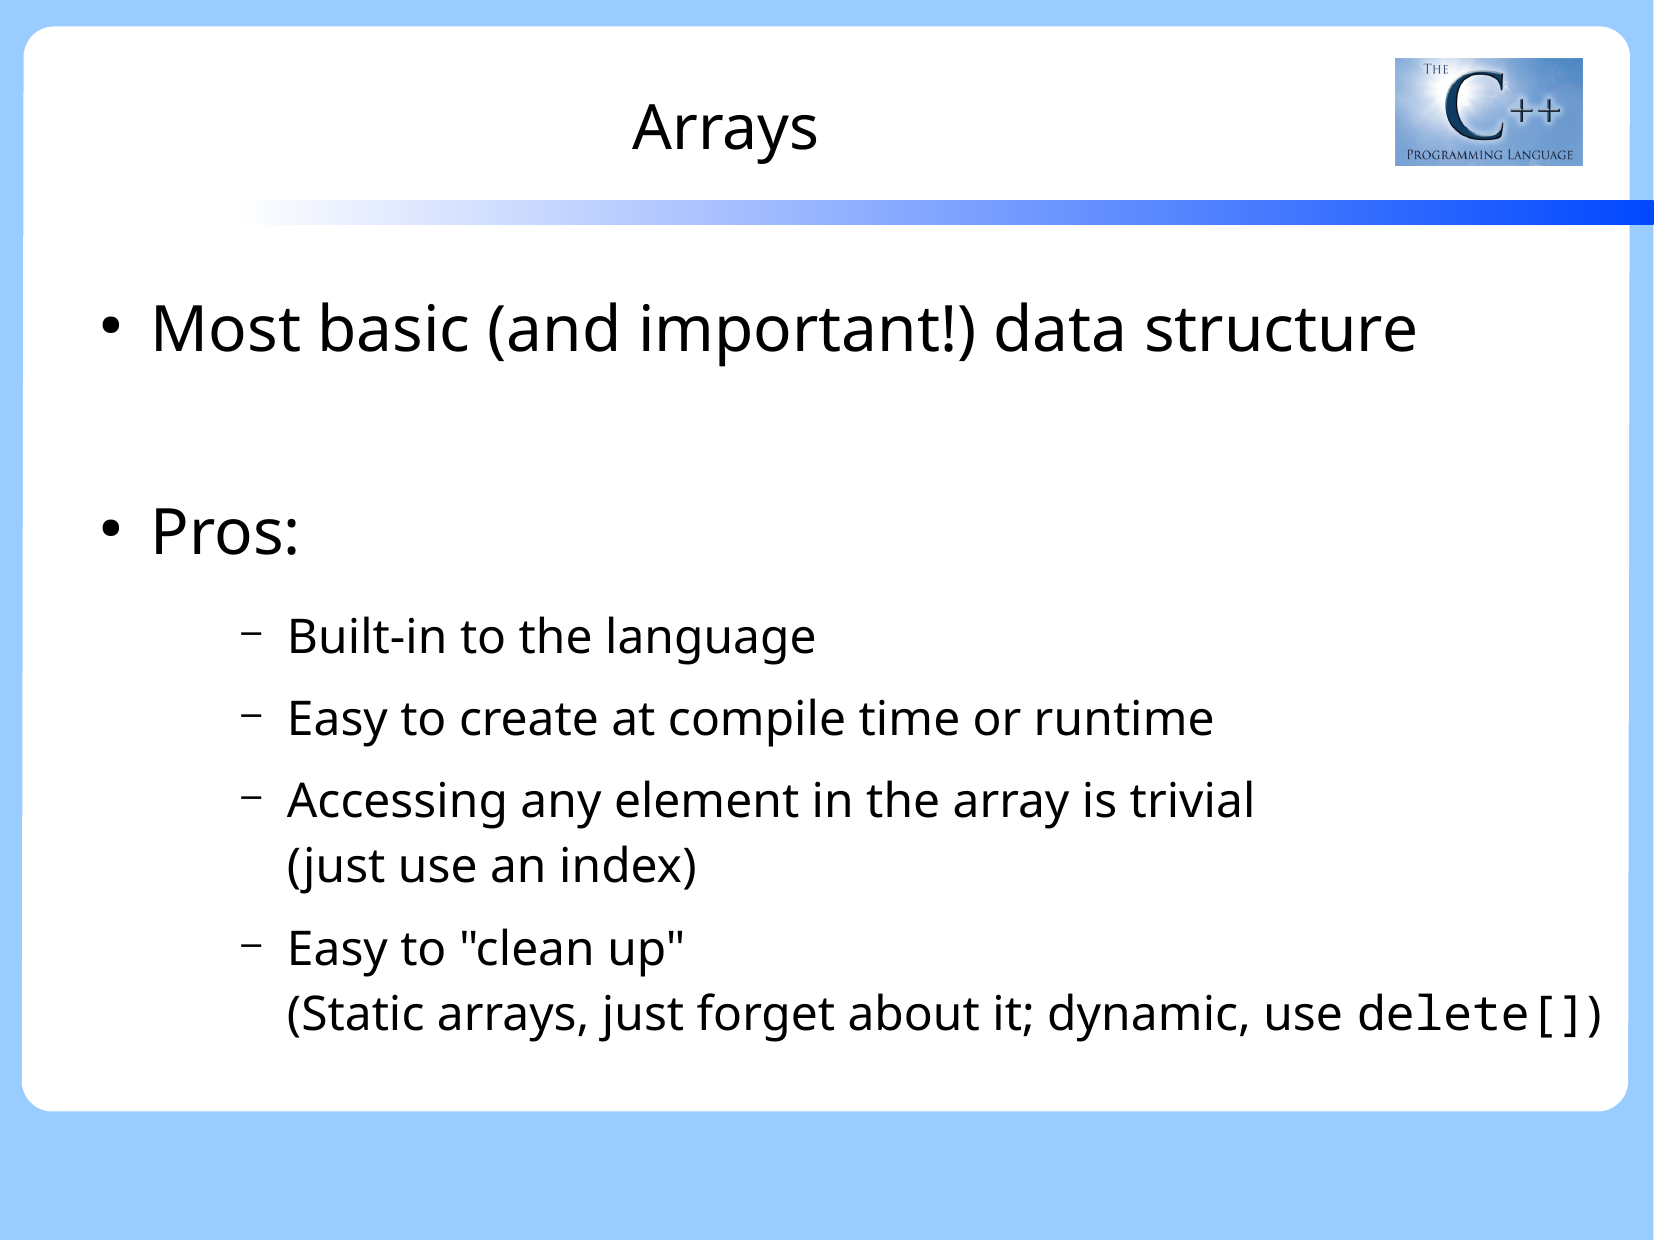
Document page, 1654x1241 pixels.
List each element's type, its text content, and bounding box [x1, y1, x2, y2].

title Arrays [82, 49, 1371, 201]
picture [1395, 58, 1583, 166]
list Most basic (and important!) data structure Pros: Built-in to the language Easy to create at compile time or runtime Accessing any element in the array is trivial (just use an index) Easy to "clean up" (Static arrays, just forget about it; dynamic, use delete[]) [82, 283, 1607, 1087]
